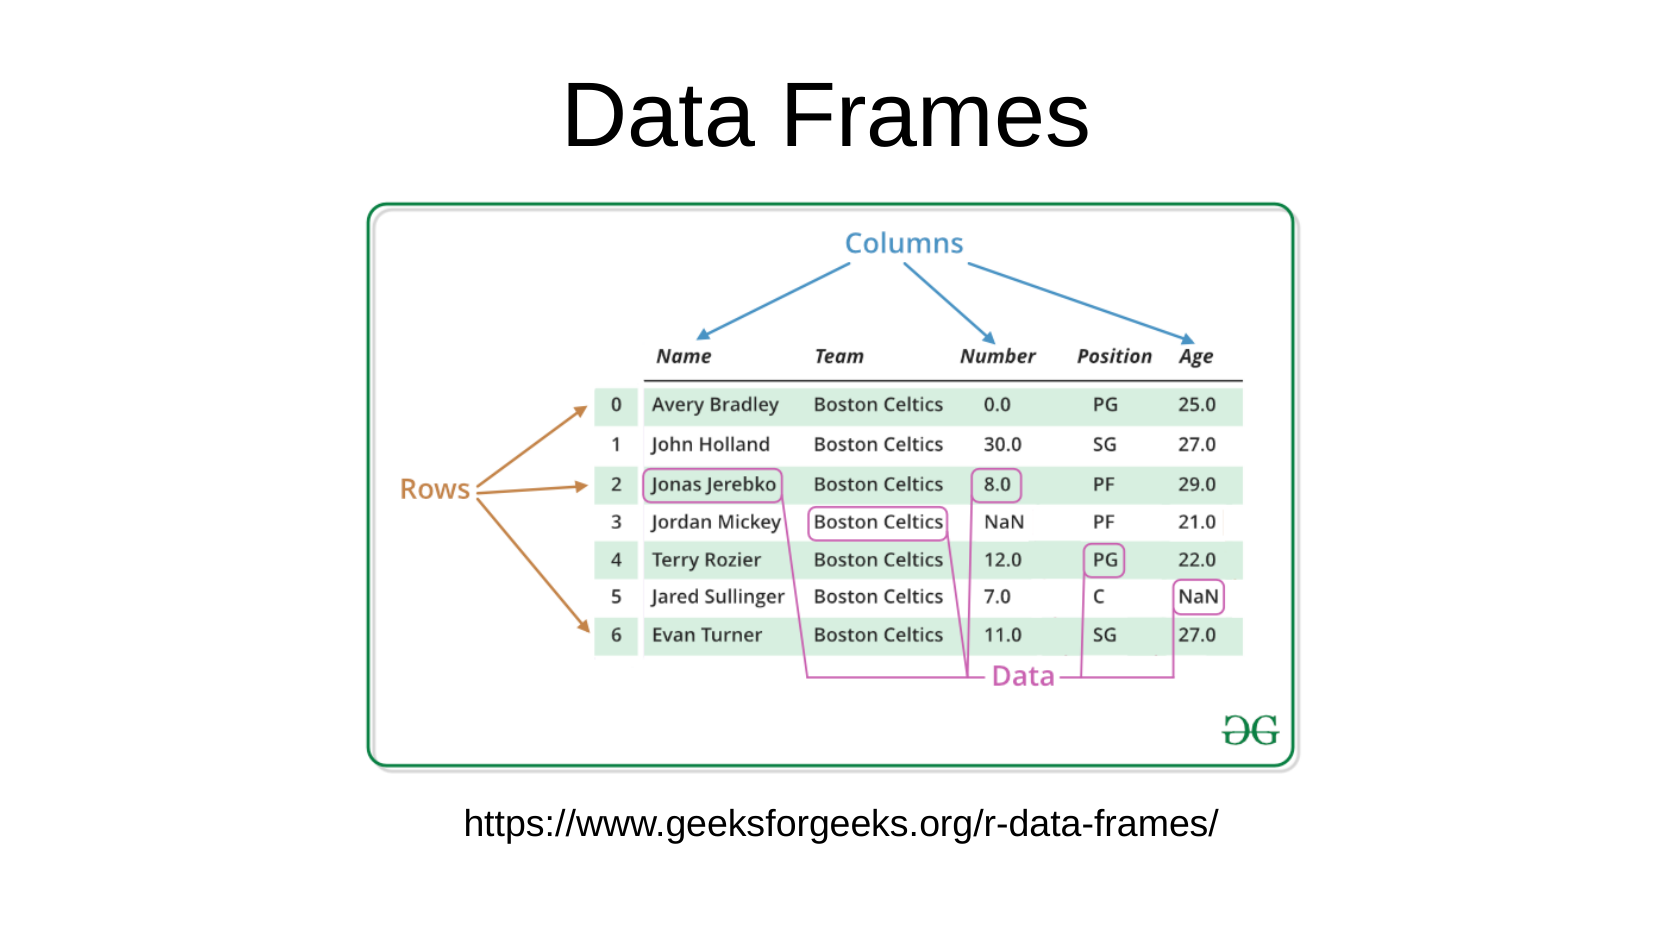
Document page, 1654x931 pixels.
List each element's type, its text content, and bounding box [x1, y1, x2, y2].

text_box https://www.geeksforgeeks.org/r-data-frames/ [448, 794, 1235, 852]
title Data Frames [82, 37, 1571, 193]
picture [354, 192, 1306, 781]
